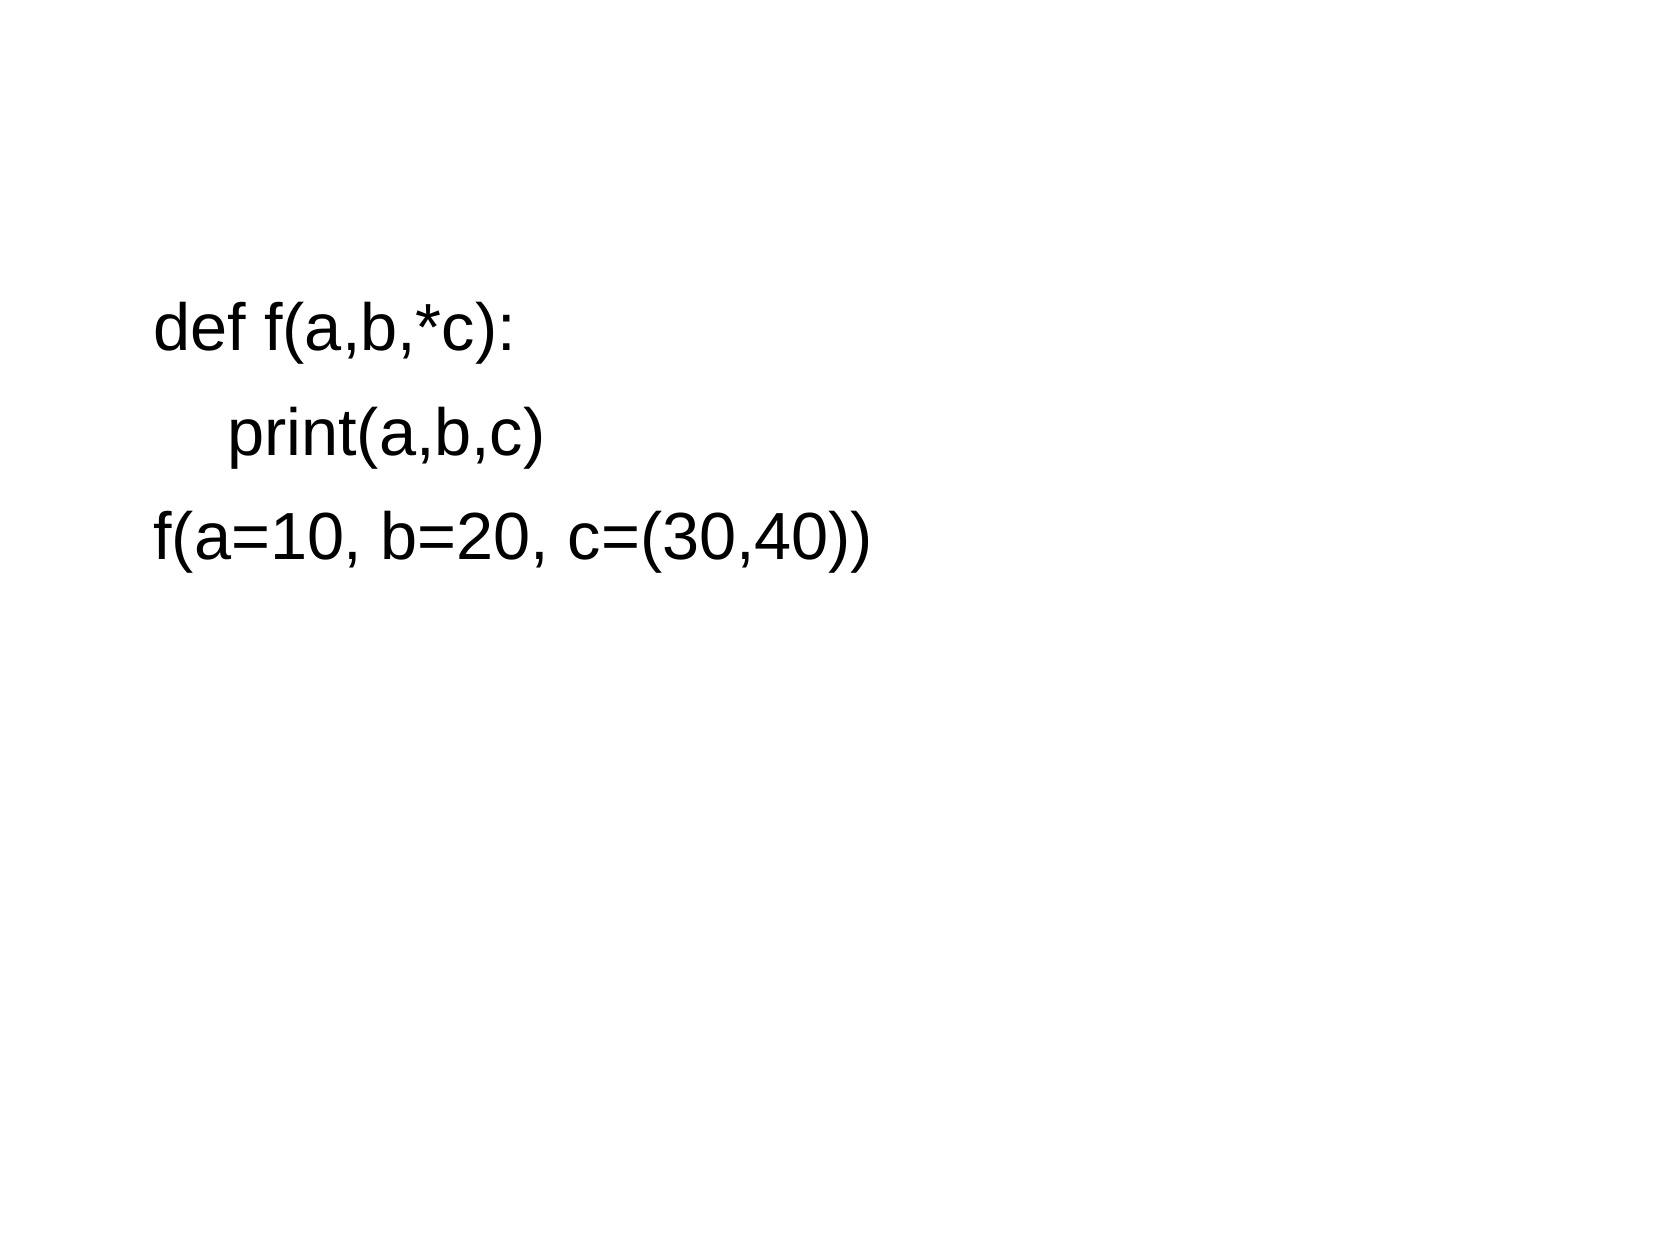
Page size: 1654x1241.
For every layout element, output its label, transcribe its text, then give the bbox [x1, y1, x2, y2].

list def f(a,b,*c): print(a,b,c) f(a=10, b=20, c=(30,40)) [82, 290, 1571, 1010]
